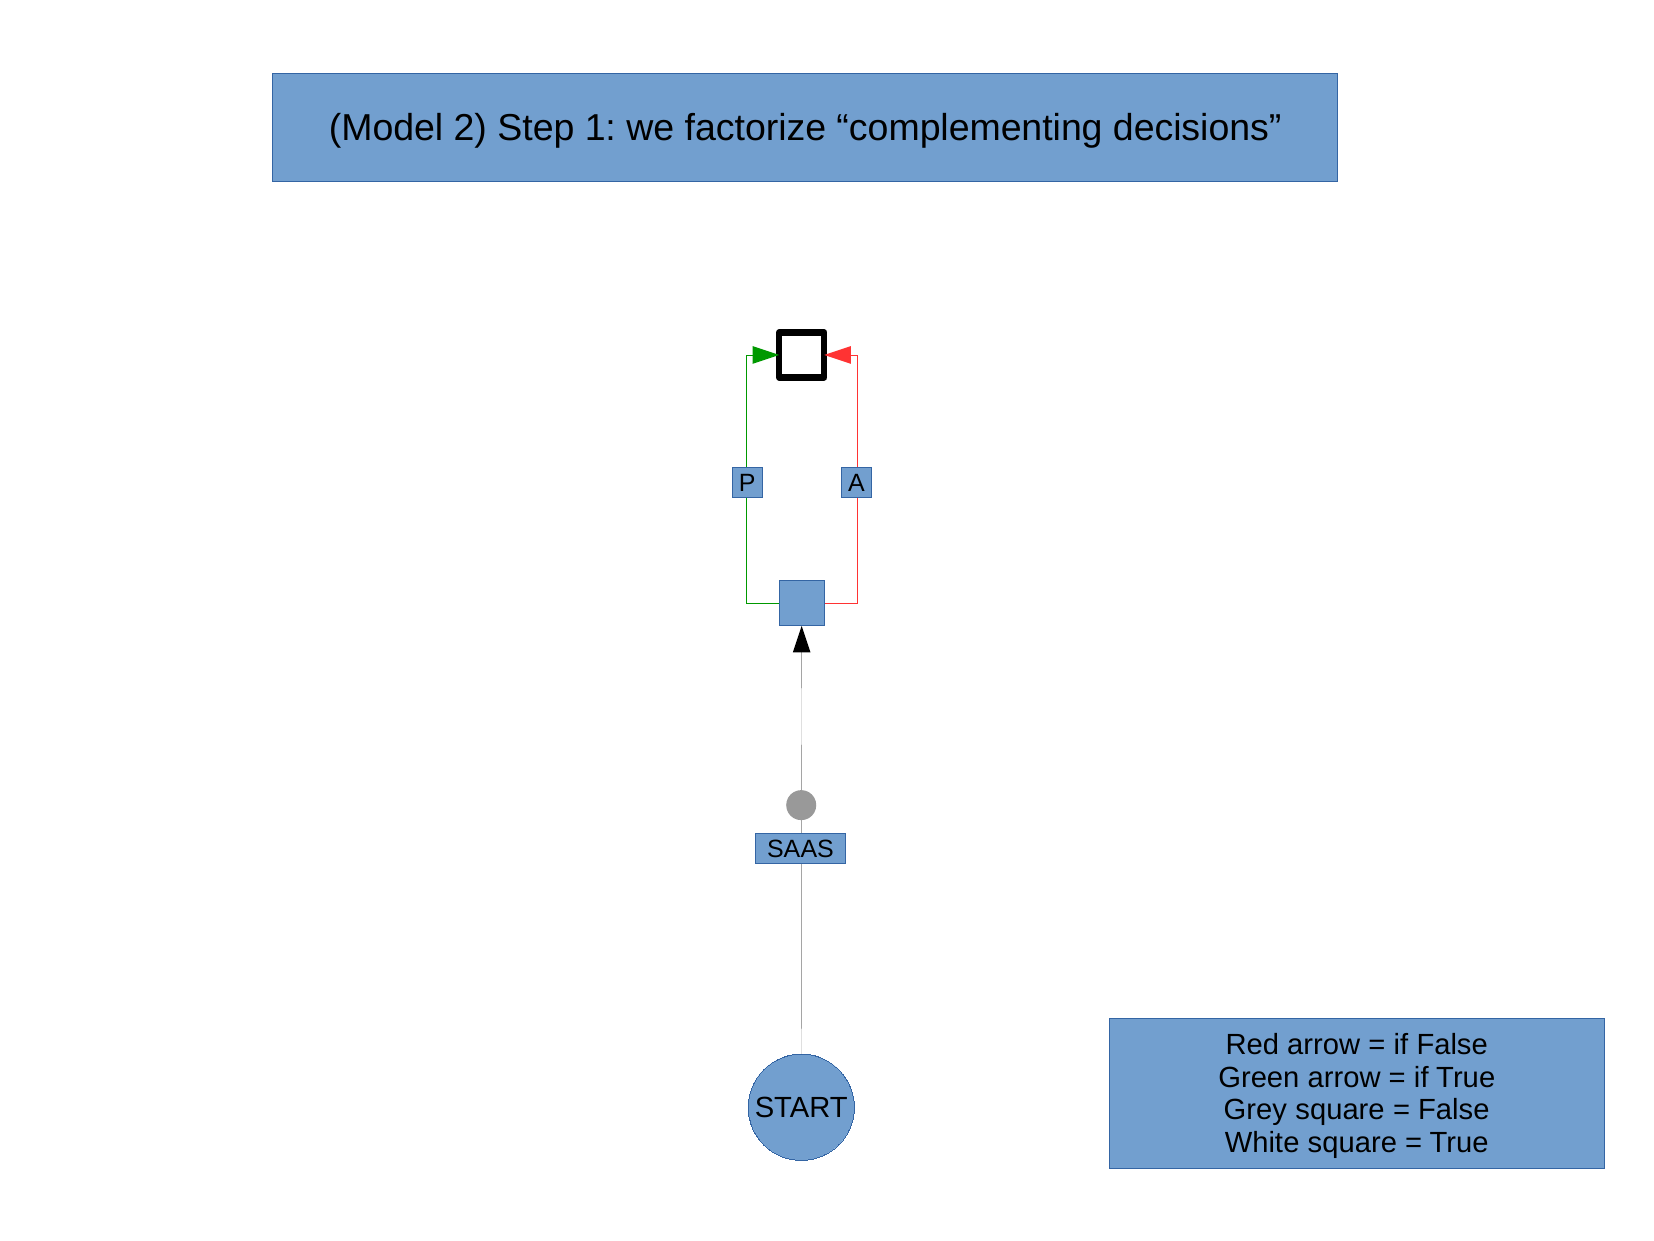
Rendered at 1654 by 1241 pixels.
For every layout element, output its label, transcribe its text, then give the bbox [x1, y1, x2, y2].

text_box A [841, 467, 872, 498]
text_box START [748, 1054, 855, 1161]
text_box Red arrow = if False Green arrow = if True Grey square = False White square = True [1109, 1018, 1605, 1169]
text_box (Model 2) Step 1: we factorize “complementing decisions” [272, 73, 1338, 182]
text_box [779, 332, 825, 378]
text_box P [732, 467, 763, 498]
text_box [786, 790, 817, 821]
text_box SAAS [755, 833, 846, 864]
text_box [779, 580, 825, 626]
